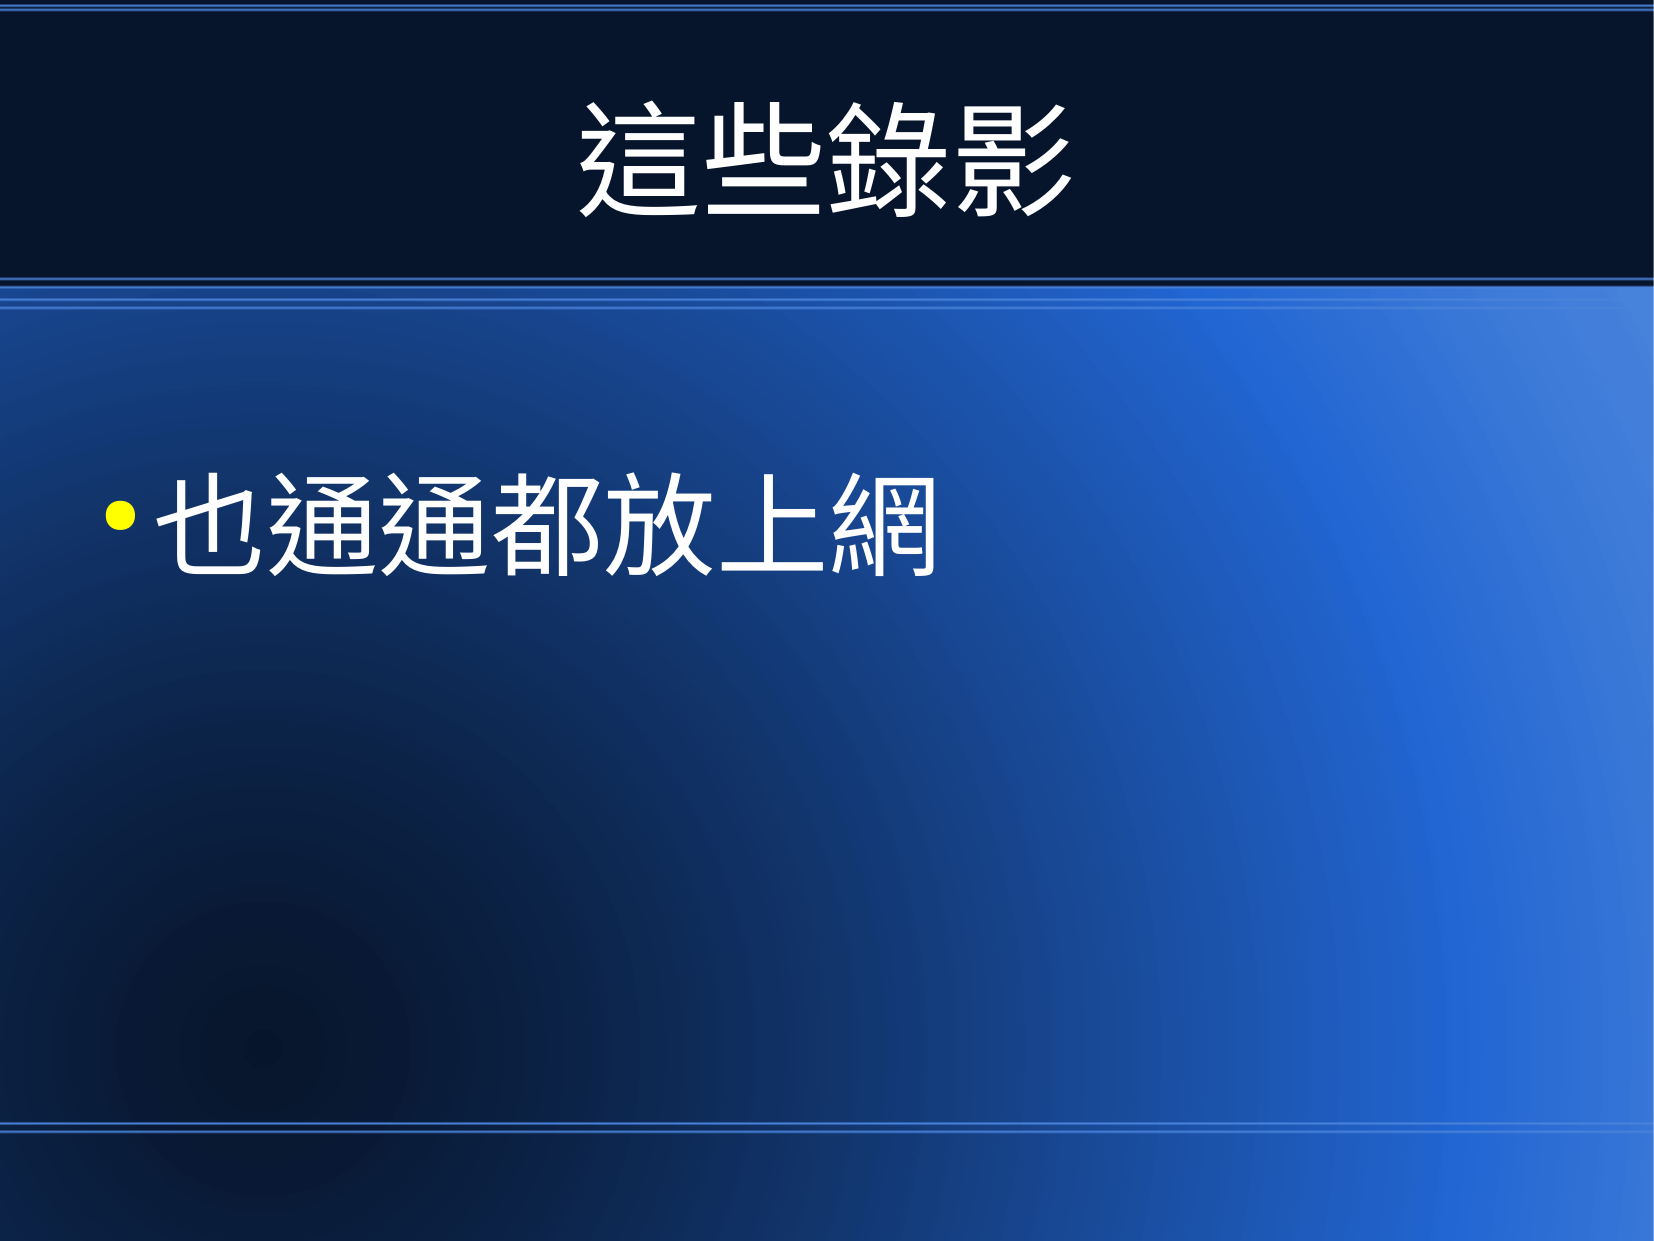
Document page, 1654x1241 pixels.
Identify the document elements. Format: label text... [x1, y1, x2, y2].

title 這些錄影 [82, 49, 1571, 257]
picture [0, 0, 1654, 1241]
list 也通通都放上網 [82, 355, 1571, 1241]
